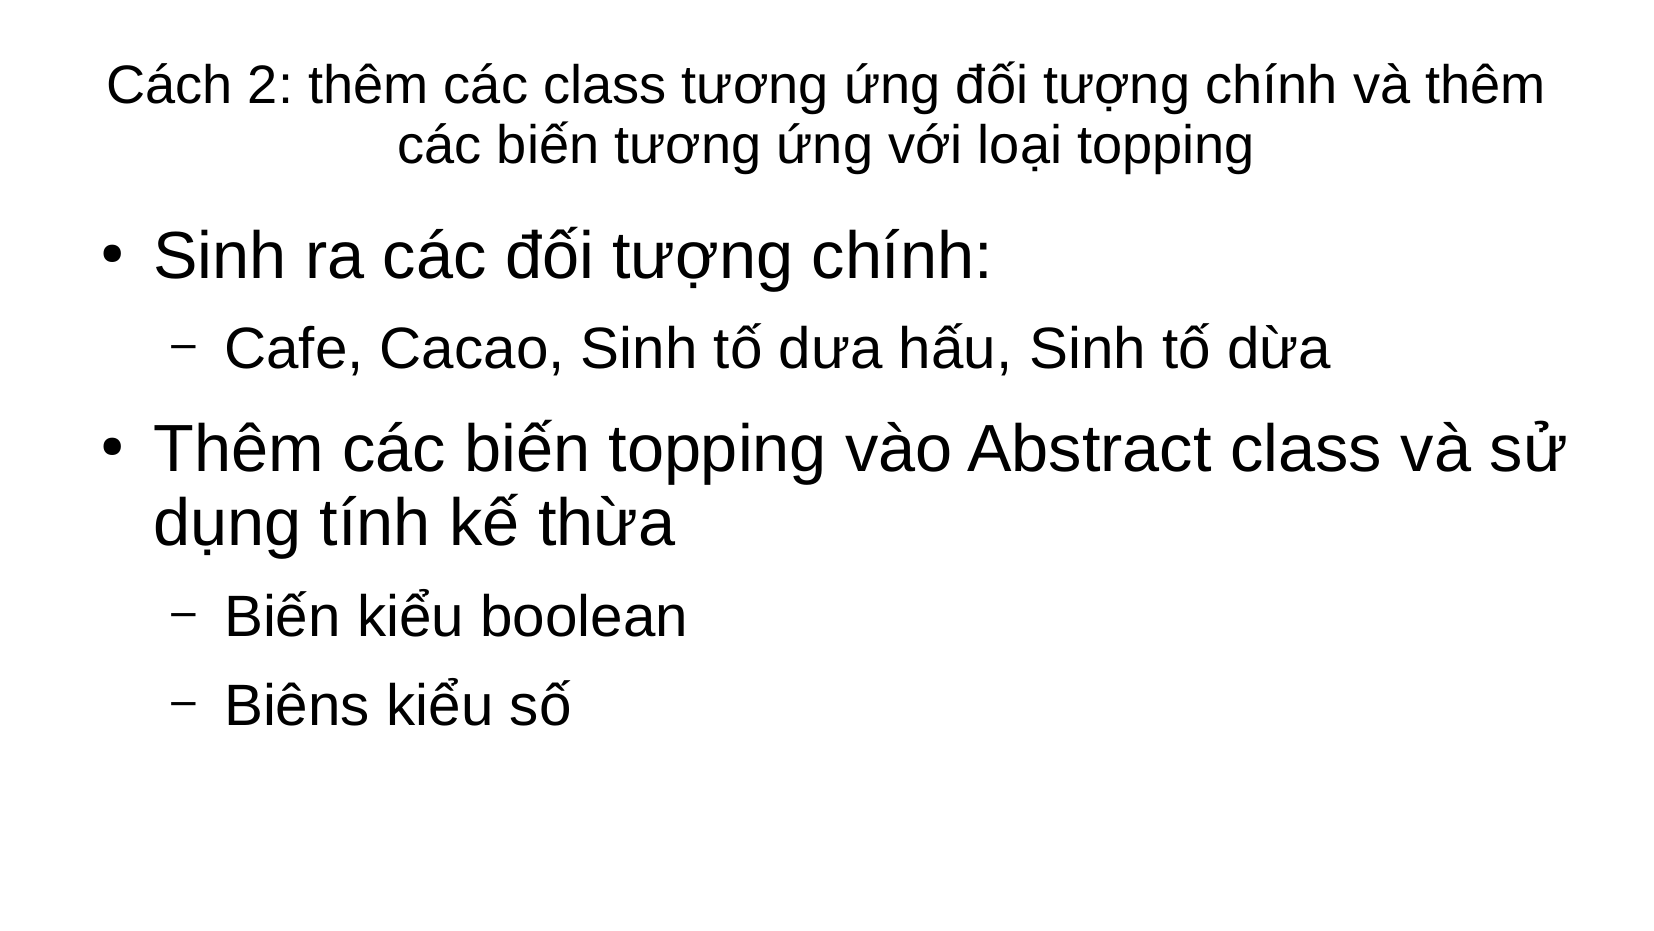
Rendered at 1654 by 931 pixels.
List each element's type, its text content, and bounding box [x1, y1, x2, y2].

title Cách 2: thêm các class tương ứng đối tượng chính và thêm các biến tương ứng với loại topping [82, 37, 1571, 193]
list Sinh ra các đối tượng chính: Cafe, Cacao, Sinh tố dưa hấu, Sinh tố dừa Thêm các biến topping vào Abstract class và sử dụng tính kế thừa Biến kiểu boolean Biêns kiểu số [82, 217, 1571, 758]
